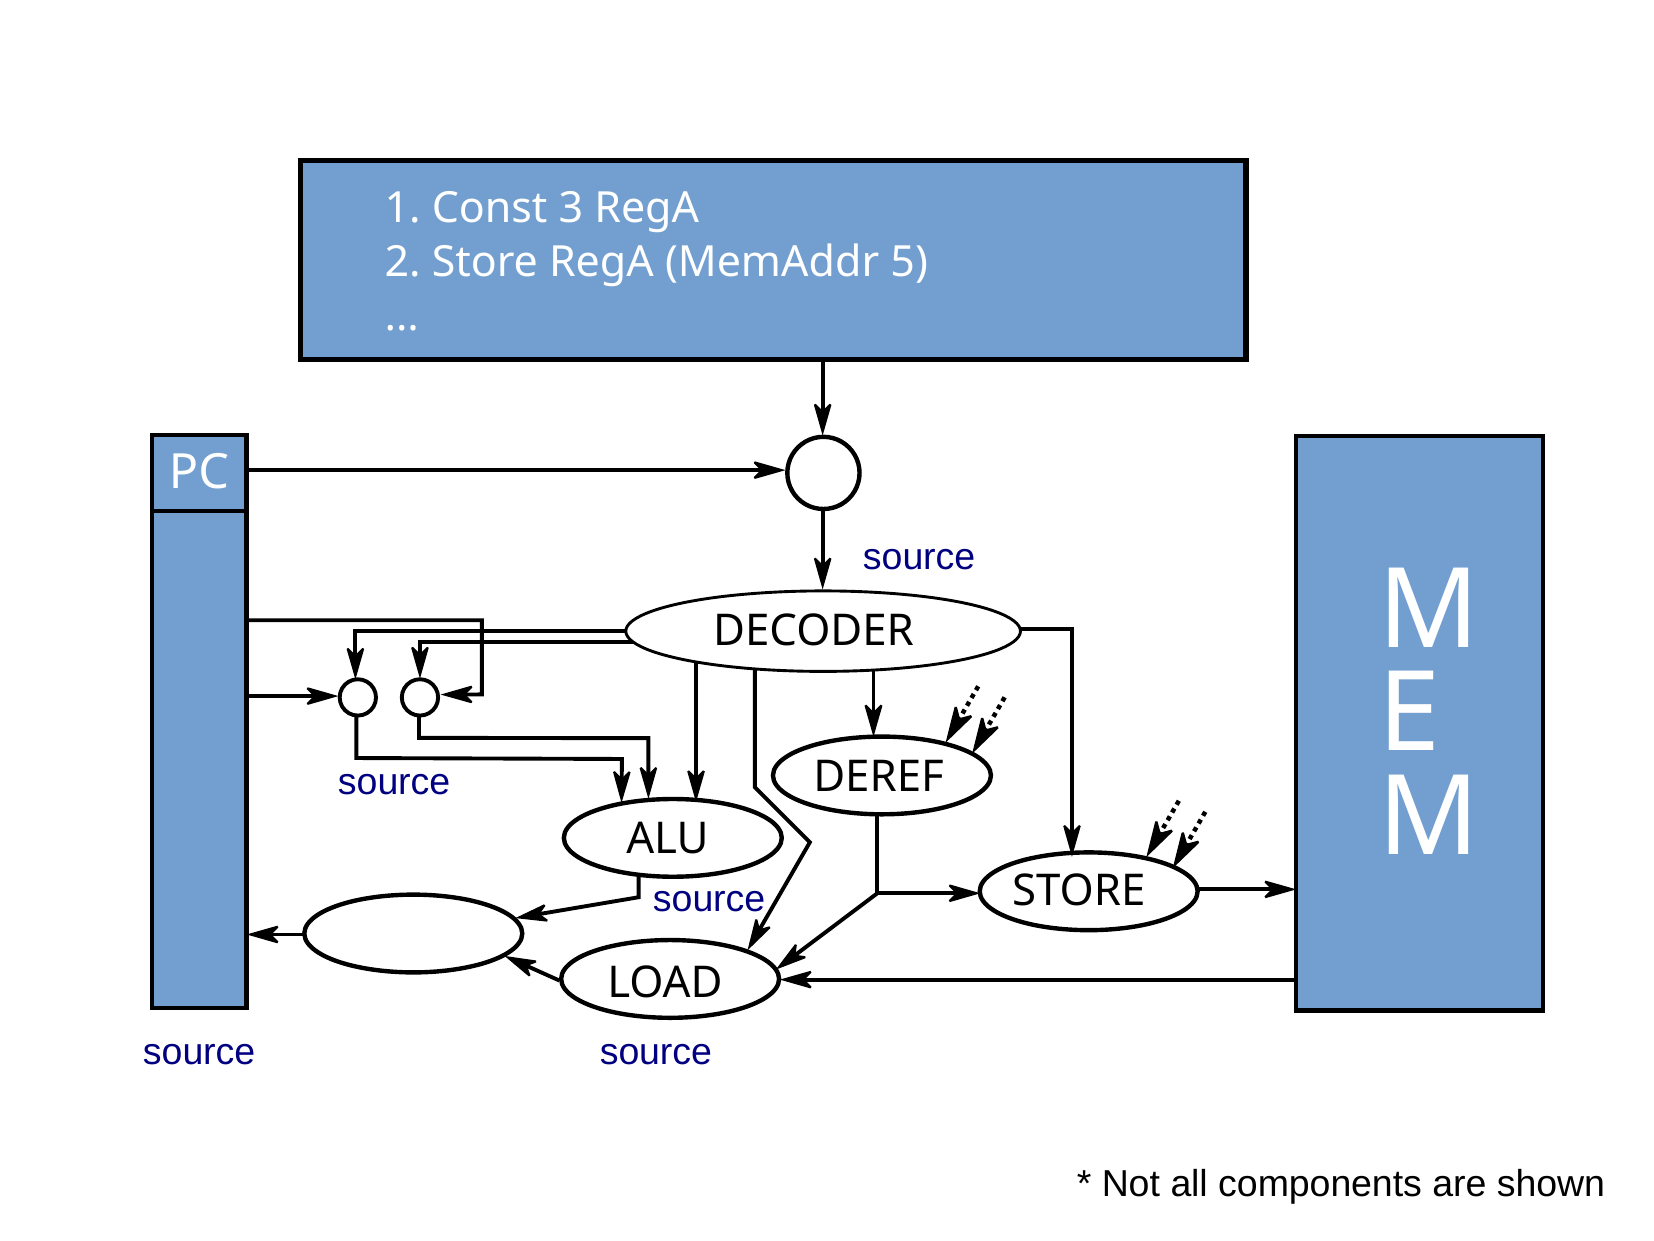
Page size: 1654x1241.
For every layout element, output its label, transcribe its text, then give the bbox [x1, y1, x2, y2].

text_box source [848, 528, 991, 586]
text_box source [585, 1023, 727, 1081]
text_box source [323, 753, 466, 811]
picture [150, 157, 1546, 1021]
text_box source [128, 1023, 271, 1081]
text_box * Not all components are shown [1062, 1155, 1621, 1212]
text_box source [638, 870, 781, 927]
